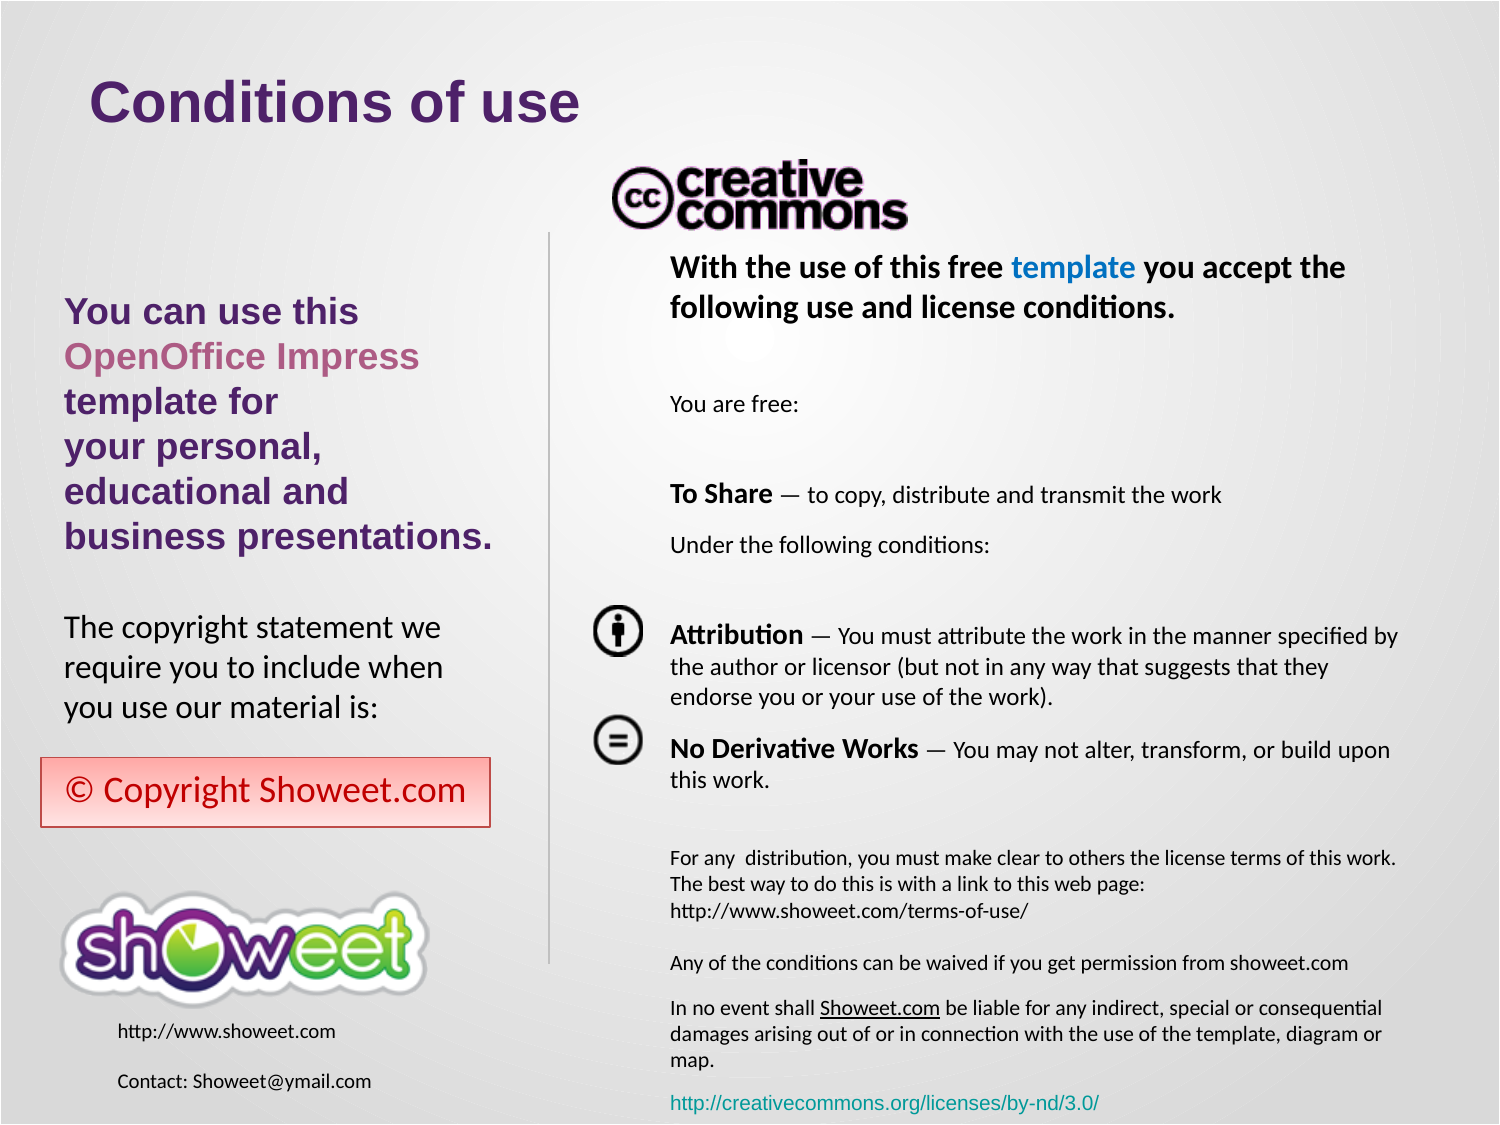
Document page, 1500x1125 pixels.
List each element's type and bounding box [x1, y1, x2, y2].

picture [54, 887, 437, 1046]
picture [612, 159, 908, 231]
